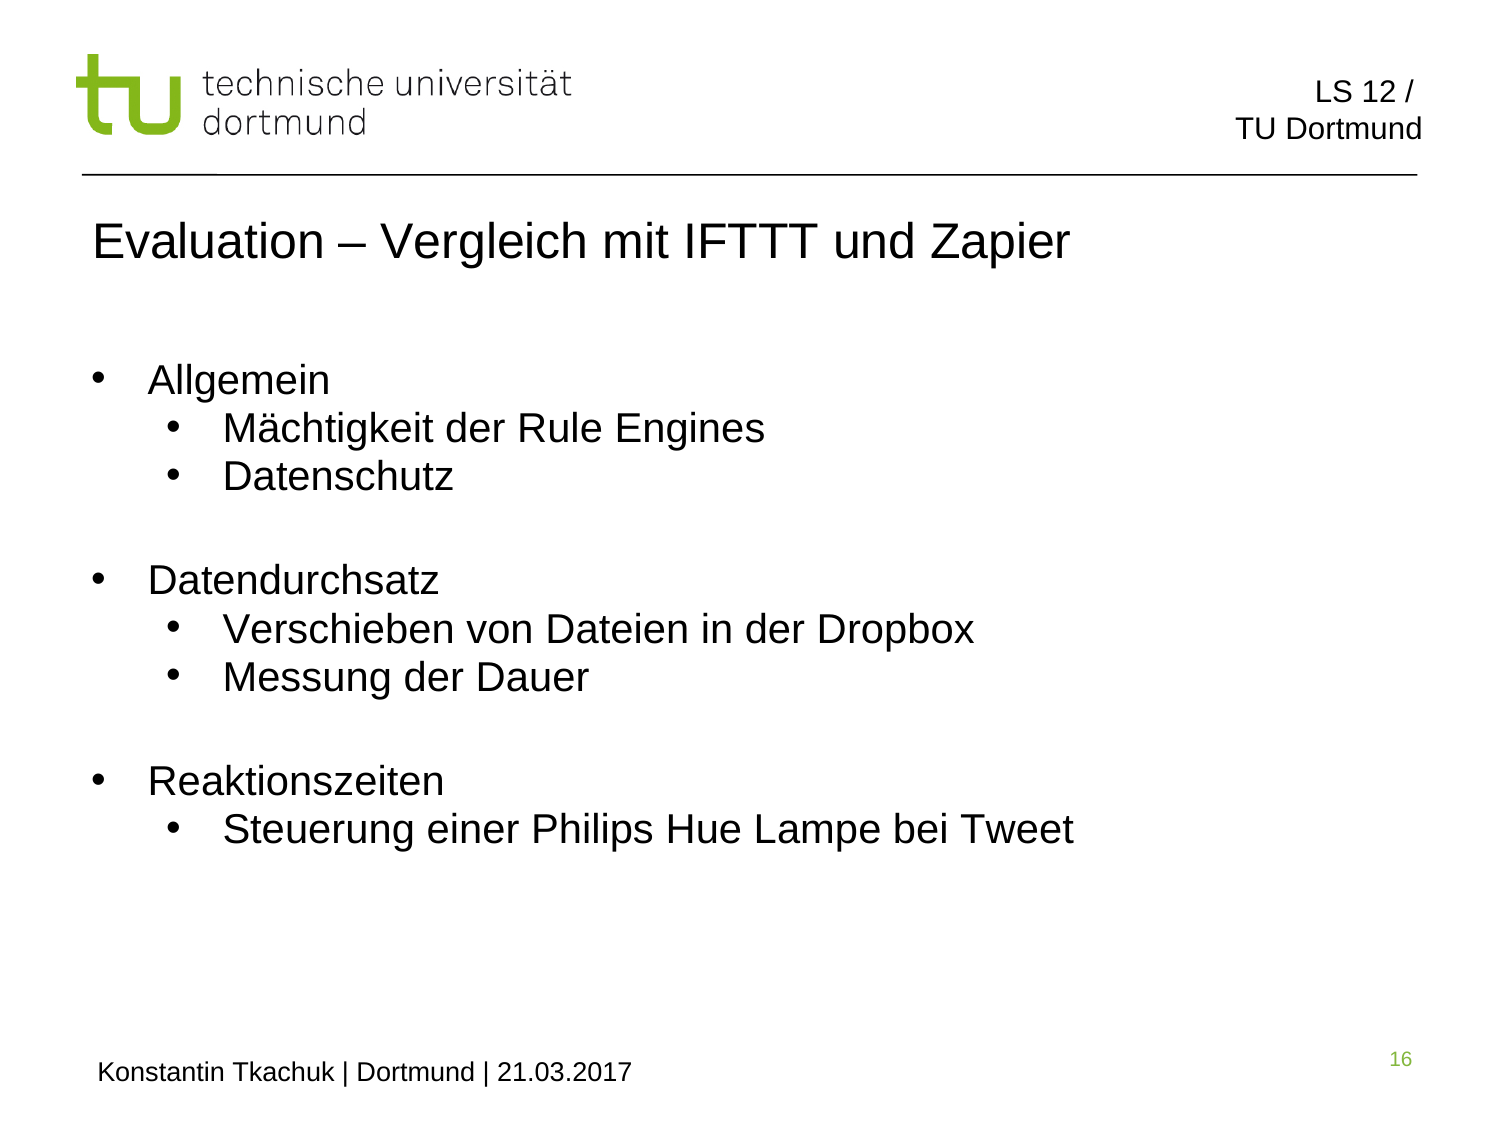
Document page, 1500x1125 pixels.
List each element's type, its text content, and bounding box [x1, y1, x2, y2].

title Evaluation – Vergleich mit IFTTT und Zapier [77, 183, 1411, 295]
picture [76, 54, 573, 145]
text_box Konstantin Tkachuk | Dortmund | 21.03.2017 [82, 1046, 733, 1083]
list Allgemein Mächtigkeit der Rule Engines Datenschutz Datendurchsatz Verschieben von Dateien in der Dropbox Messung der Dauer Reaktionszeiten Steuerung einer Philips Hue Lampe bei Tweet [76, 295, 1410, 956]
